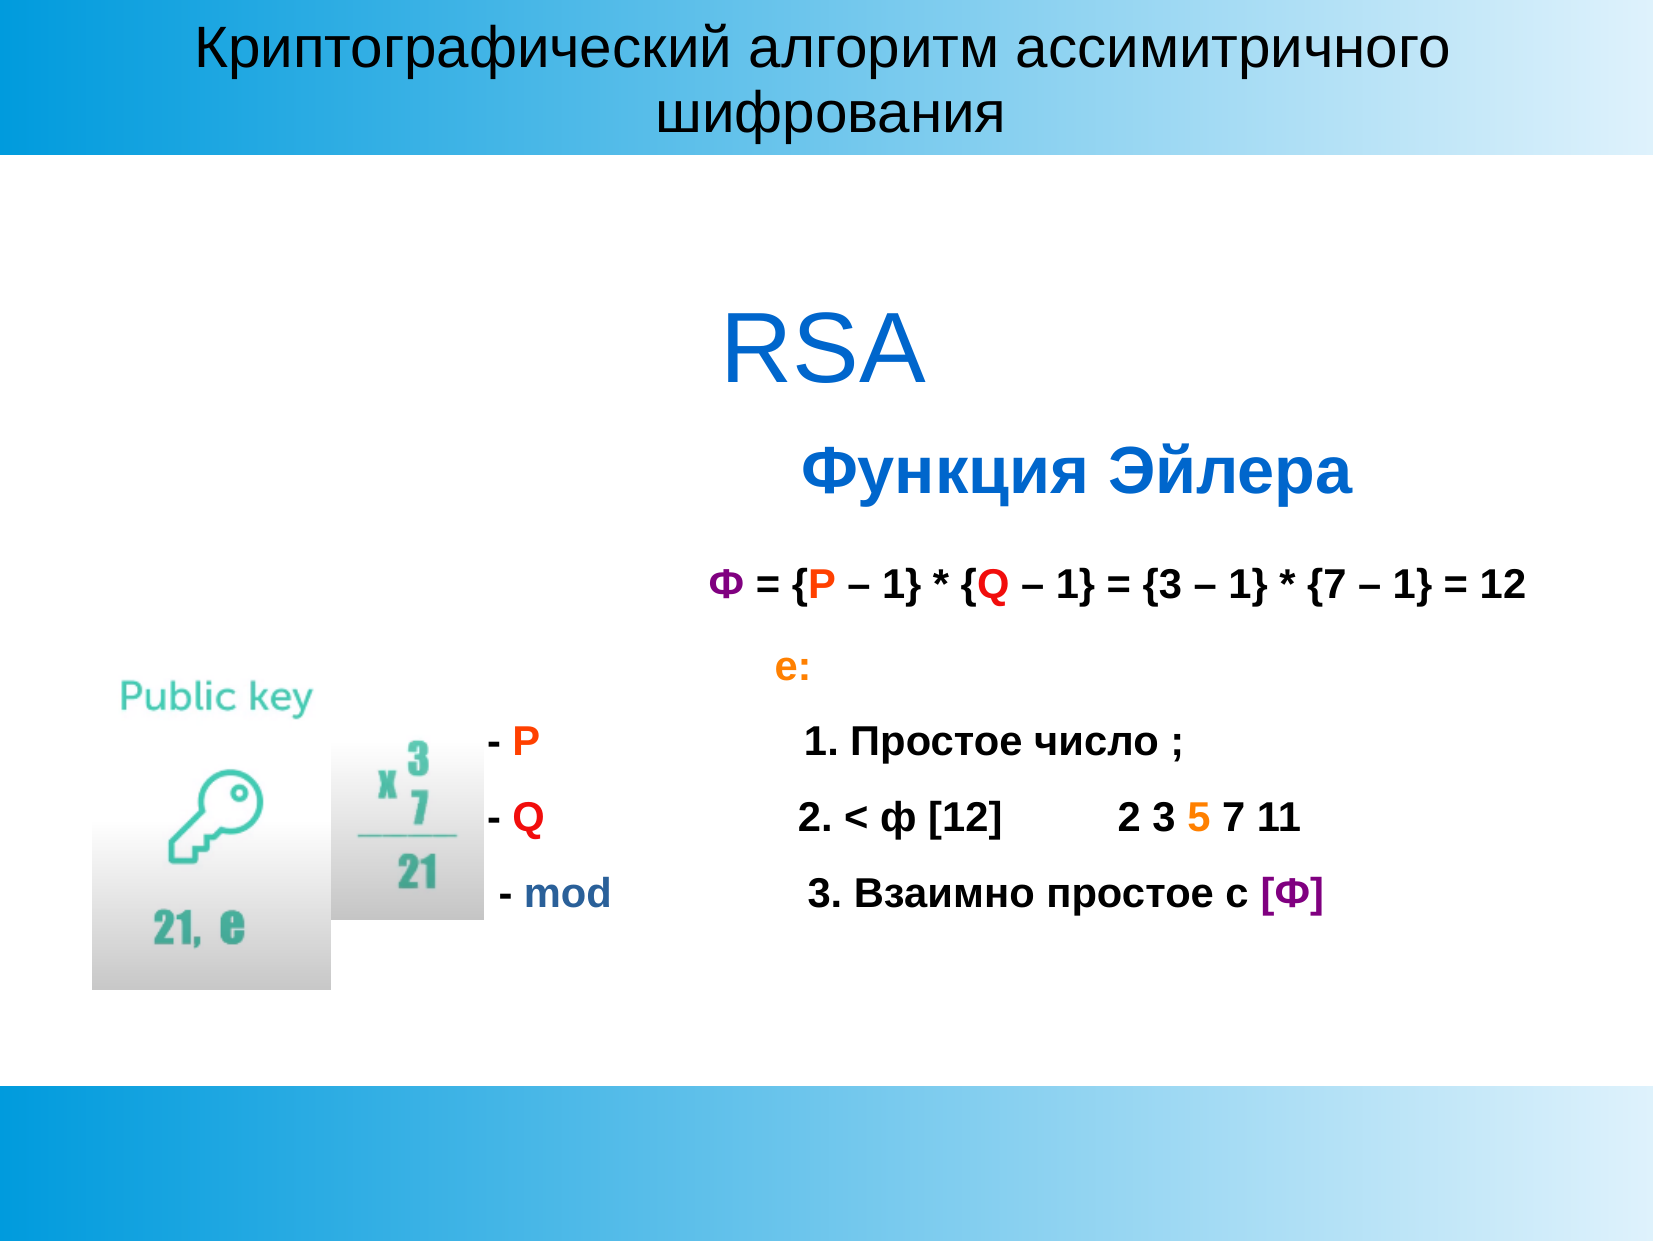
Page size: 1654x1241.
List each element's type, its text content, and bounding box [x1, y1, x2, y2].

list RSA Функция Эйлера Ф = {P – 1} * {Q – 1} = {3 – 1} * {7 – 1} = 12 e: - P 1. Простое число ; - Q 2. < ф [12] 2 3 5 7 11 - mod 3. Взаимно простое с [Ф] [82, 292, 1571, 1012]
title Криптографический алгоритм ассимитричного шифрования [86, 15, 1576, 146]
picture [92, 649, 484, 991]
